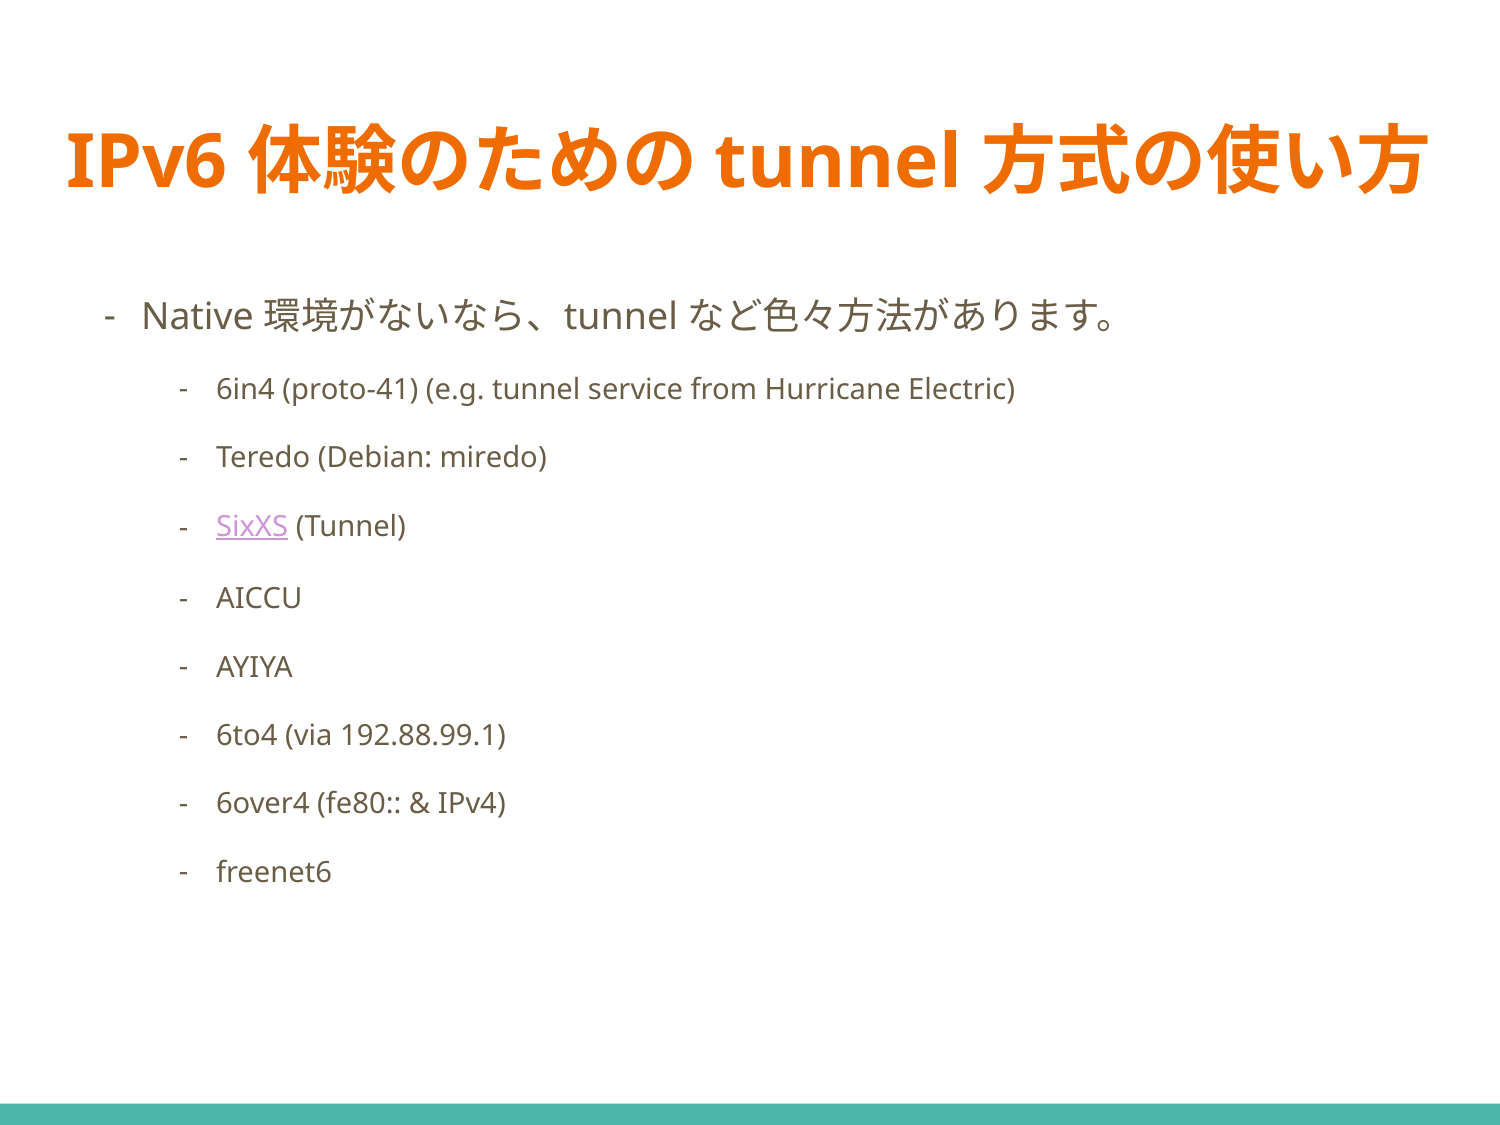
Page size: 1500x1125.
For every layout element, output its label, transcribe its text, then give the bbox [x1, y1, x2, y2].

list Native 環境がないなら、tunnel など色々方法があります。 6in4 (proto-41) (e.g. tunnel service from Hurricane Electric) Teredo (Debian: miredo) SixXS (Tunnel) AICCU AYIYA 6to4 (via 192.88.99.1) 6over4 (fe80:: & IPv4) freenet6 [51, 276, 1449, 1000]
title IPv6 体験のための tunnel 方式の使い方 [51, 97, 1449, 252]
